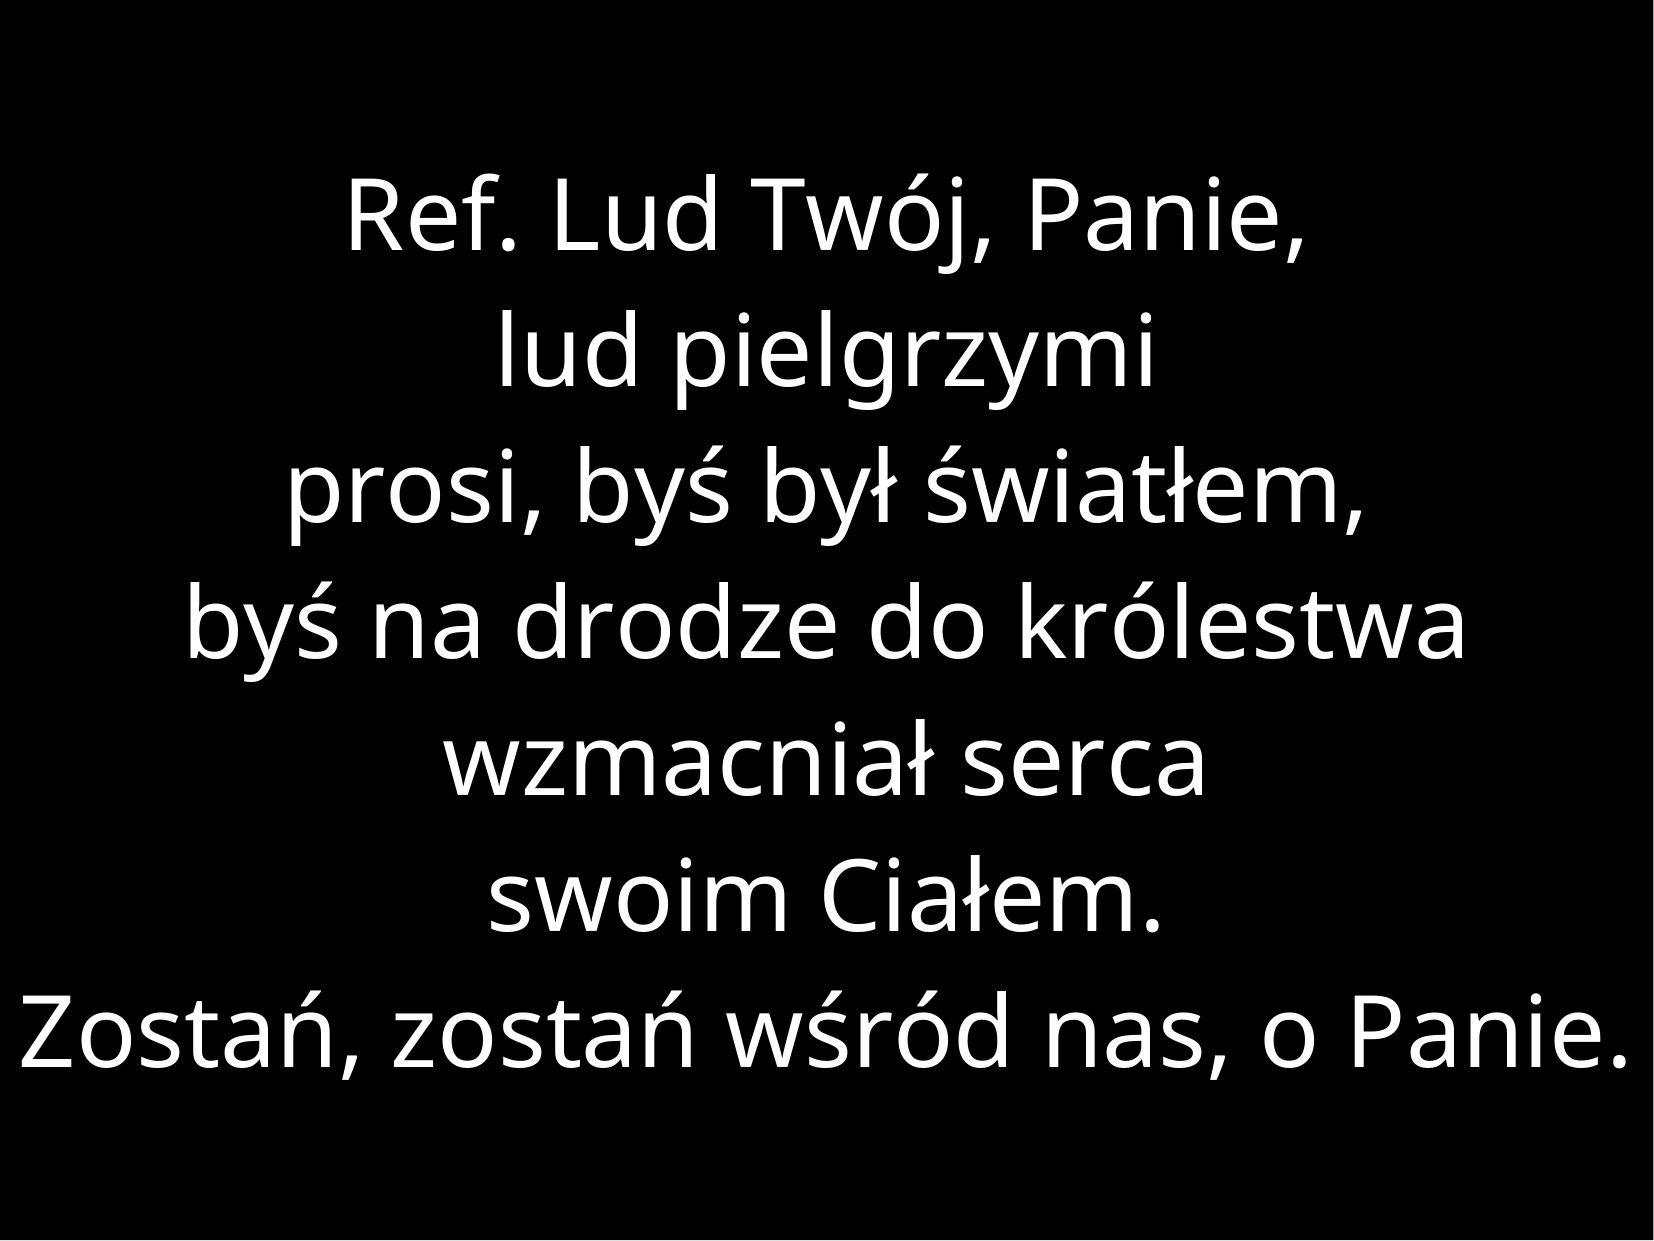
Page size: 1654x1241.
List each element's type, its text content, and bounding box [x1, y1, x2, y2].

title Ref. Lud Twój, Panie, lud pielgrzymi prosi, byś był światłem, byś na drodze do królestwa wzmacniał serca swoim Ciałem. Zostań, zostań wśród nas, o Panie. [0, 0, 1654, 1241]
